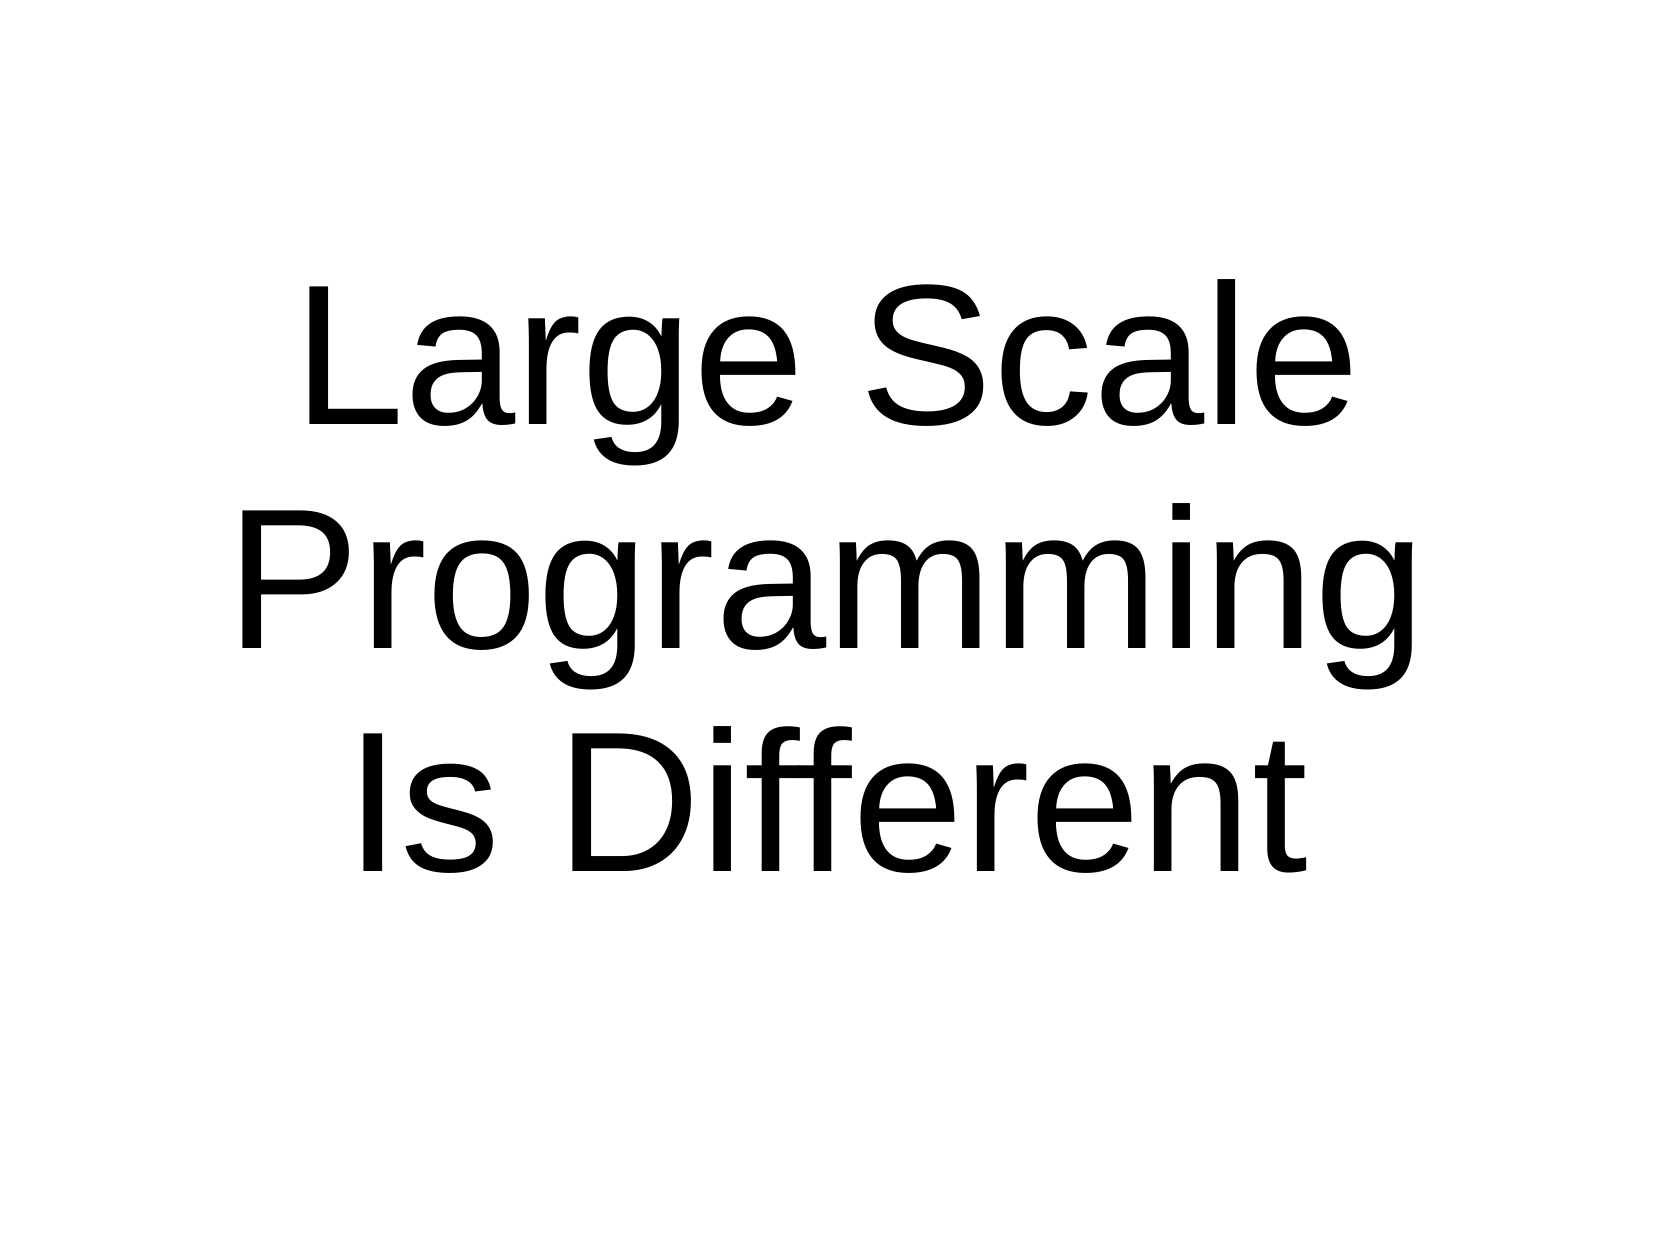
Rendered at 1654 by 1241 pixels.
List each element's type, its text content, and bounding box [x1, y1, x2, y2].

subtitle Large Scale Programming Is Different [82, 49, 1571, 1109]
